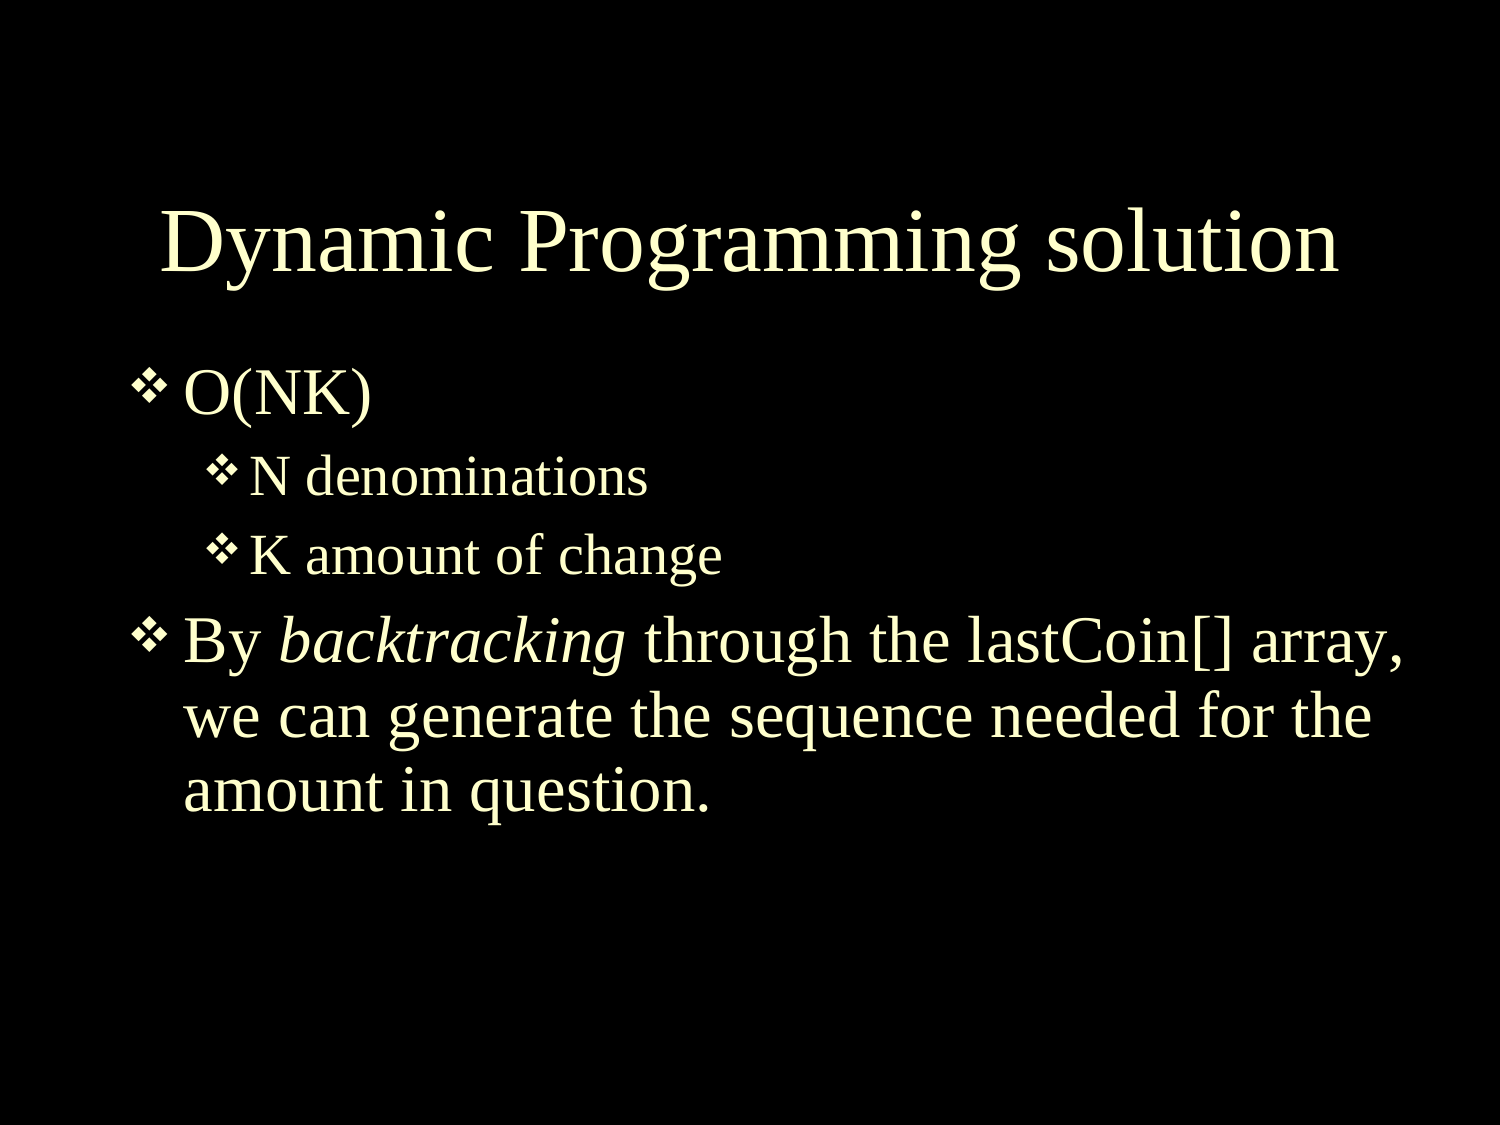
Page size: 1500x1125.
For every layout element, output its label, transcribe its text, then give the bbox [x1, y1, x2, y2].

title Dynamic Programming solution [22, 145, 1480, 336]
list O(NK) N denominations K amount of change By backtracking through the lastCoin[] array, we can generate the sequence needed for the amount in question. [112, 347, 1482, 1026]
